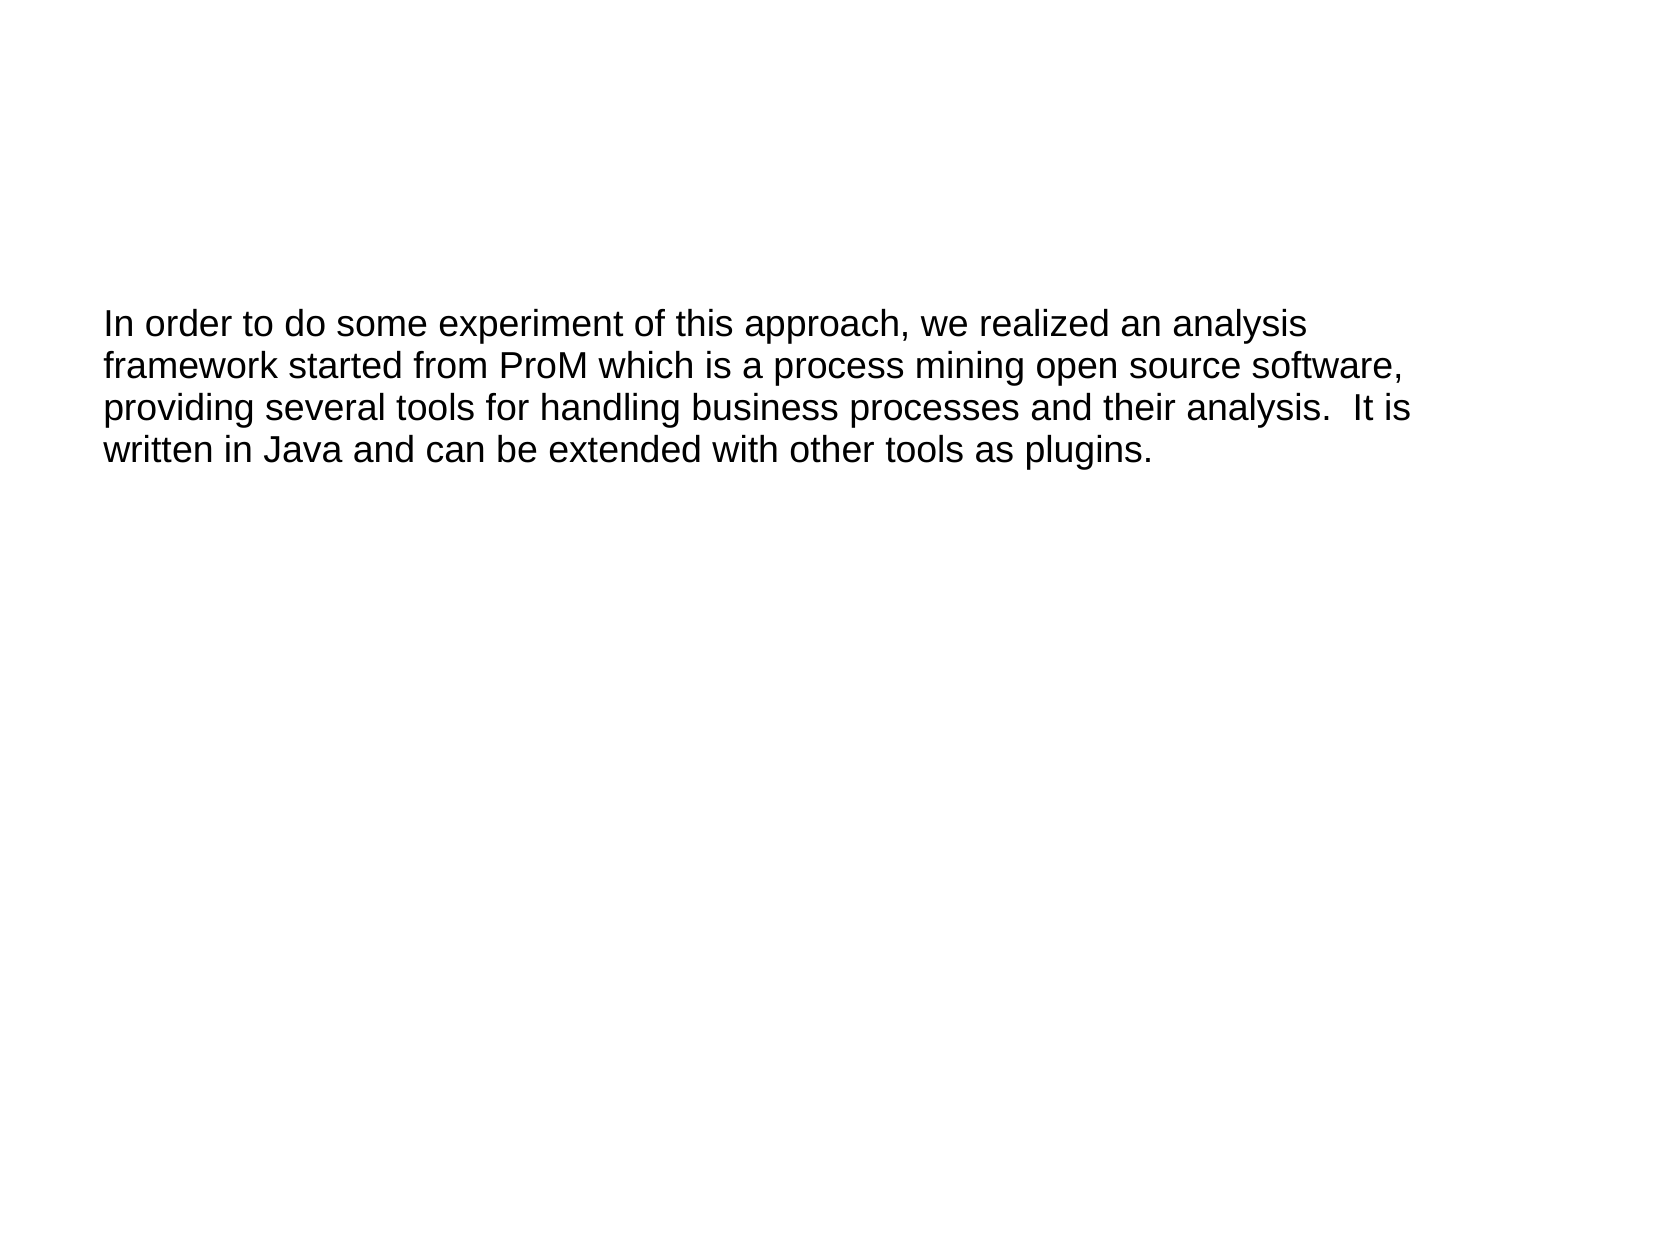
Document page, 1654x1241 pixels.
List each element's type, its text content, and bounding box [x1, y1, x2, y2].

text_box In order to do some experiment of this approach, we realized an analysis framework started from ProM which is a process mining open source software, providing several tools for handling business processes and their analysis. It is written in Java and can be extended with other tools as plugins. [88, 295, 1447, 479]
